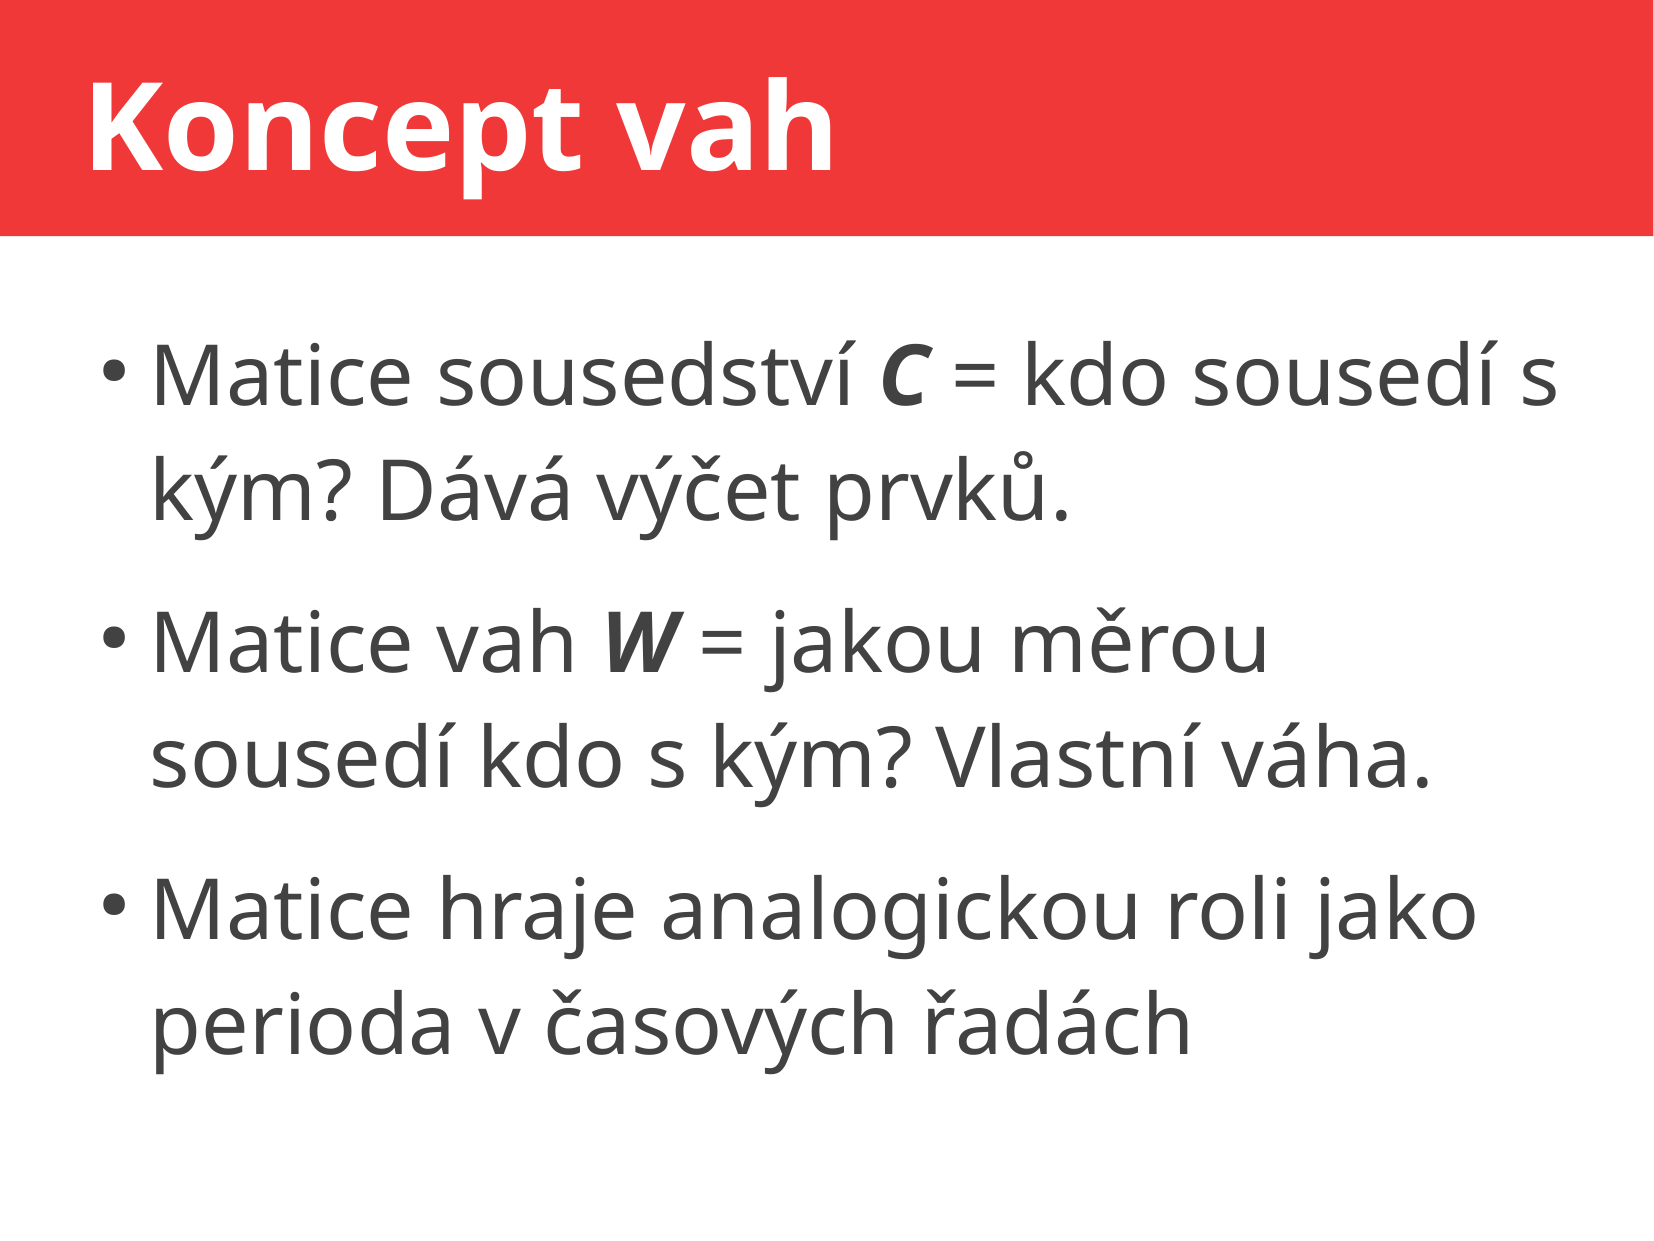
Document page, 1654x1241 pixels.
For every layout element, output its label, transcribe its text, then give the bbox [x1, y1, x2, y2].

title Koncept vah [82, 19, 1571, 227]
list Matice sousedství C = kdo sousedí s kým? Dává výčet prvků. Matice vah W = jakou měrou sousedí kdo s kým? Vlastní váha. Matice hraje analogickou roli jako perioda v časových řadách [82, 314, 1563, 1080]
